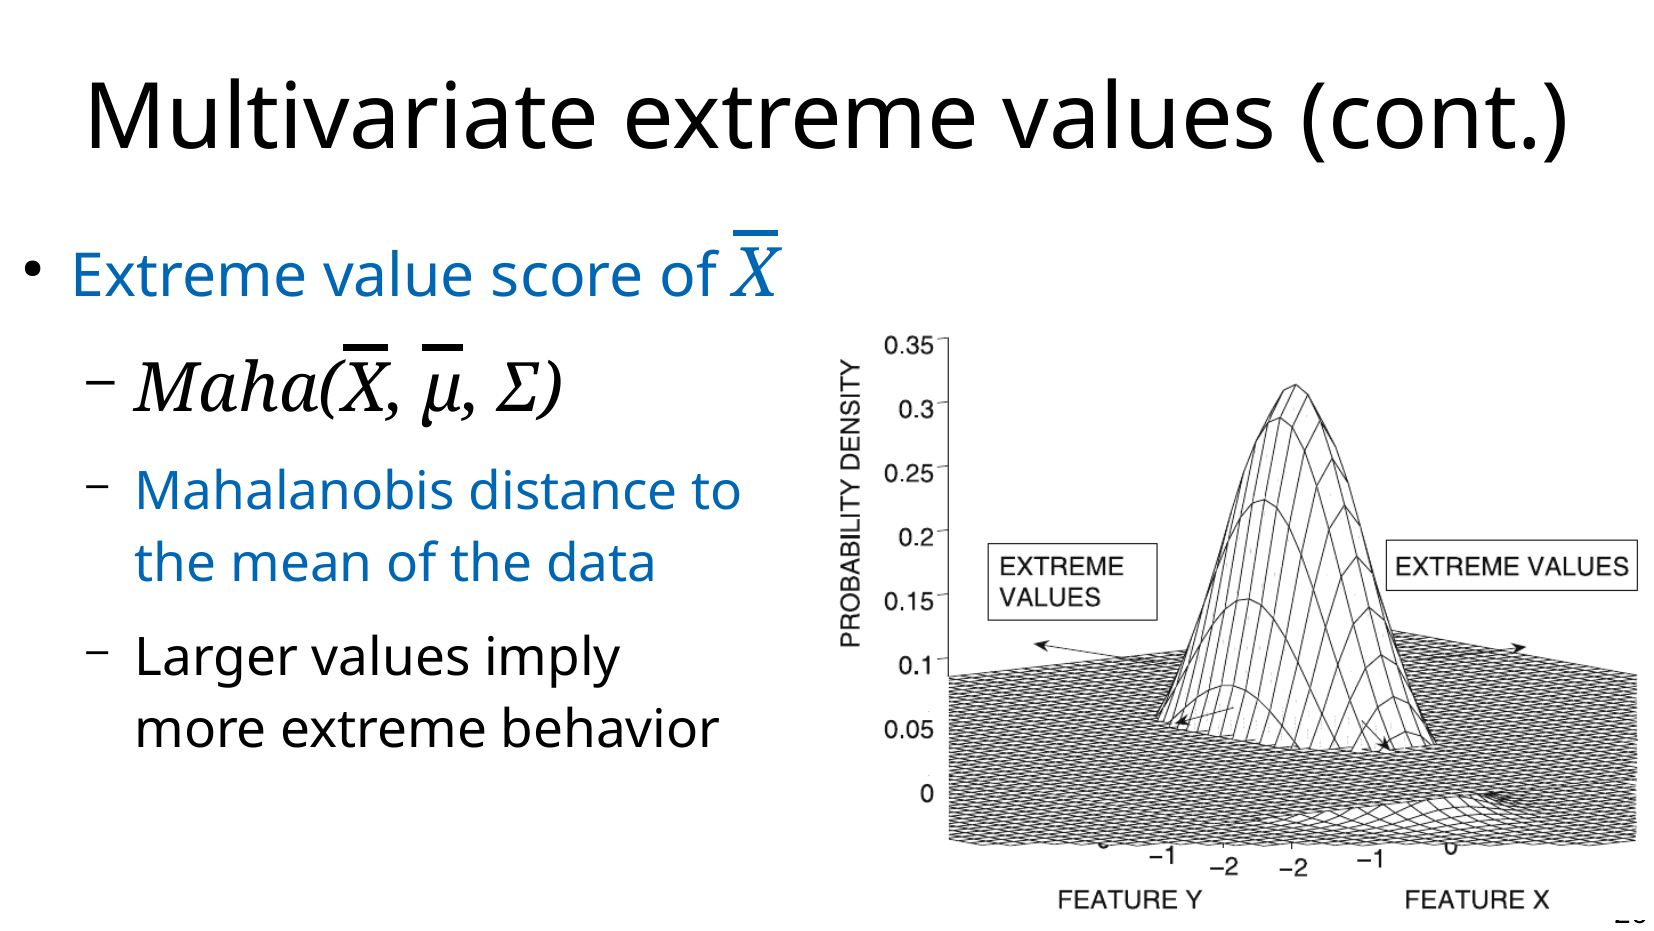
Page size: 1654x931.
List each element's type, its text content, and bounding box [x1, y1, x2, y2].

picture [820, 301, 1654, 920]
list Extreme value score of X Maha(X, μ, Σ) Mahalanobis distance to the mean of the data Larger values imply more extreme behavior [5, 223, 1495, 763]
title Multivariate extreme values (cont.) [82, 1, 1571, 226]
